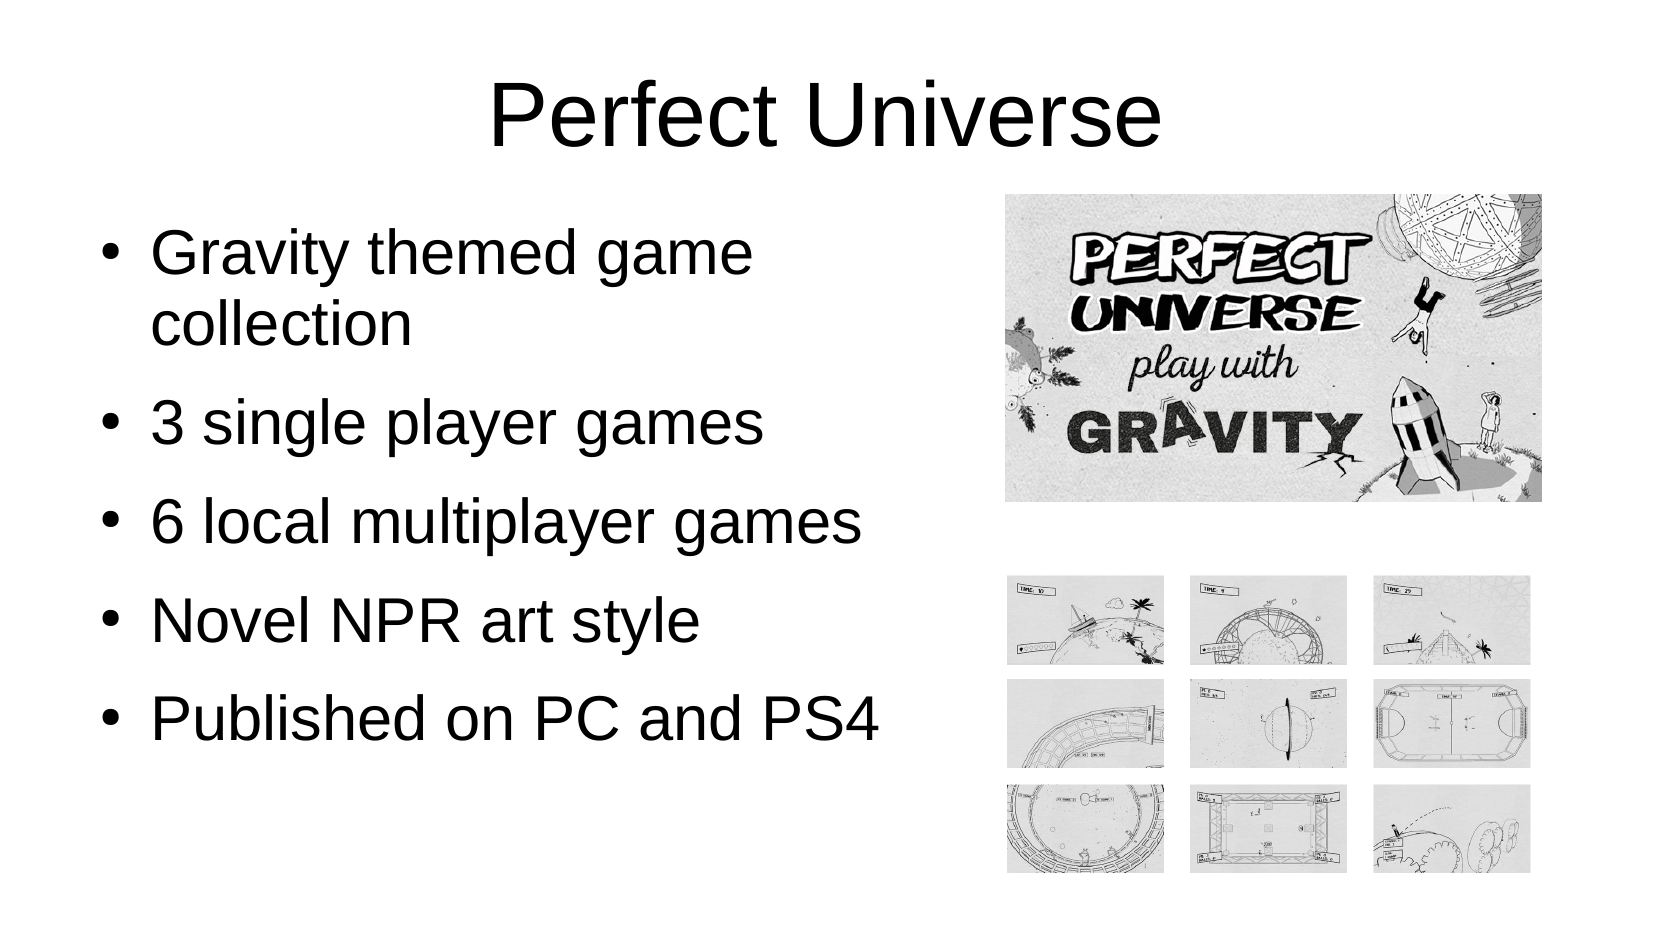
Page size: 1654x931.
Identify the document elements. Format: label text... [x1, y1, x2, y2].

picture [1005, 194, 1542, 502]
list Gravity themed game collection 3 single player games 6 local multiplayer games Novel NPR art style Published on PC and PS4 [82, 217, 975, 758]
picture [1003, 569, 1536, 877]
title Perfect Universe [82, 37, 1571, 193]
